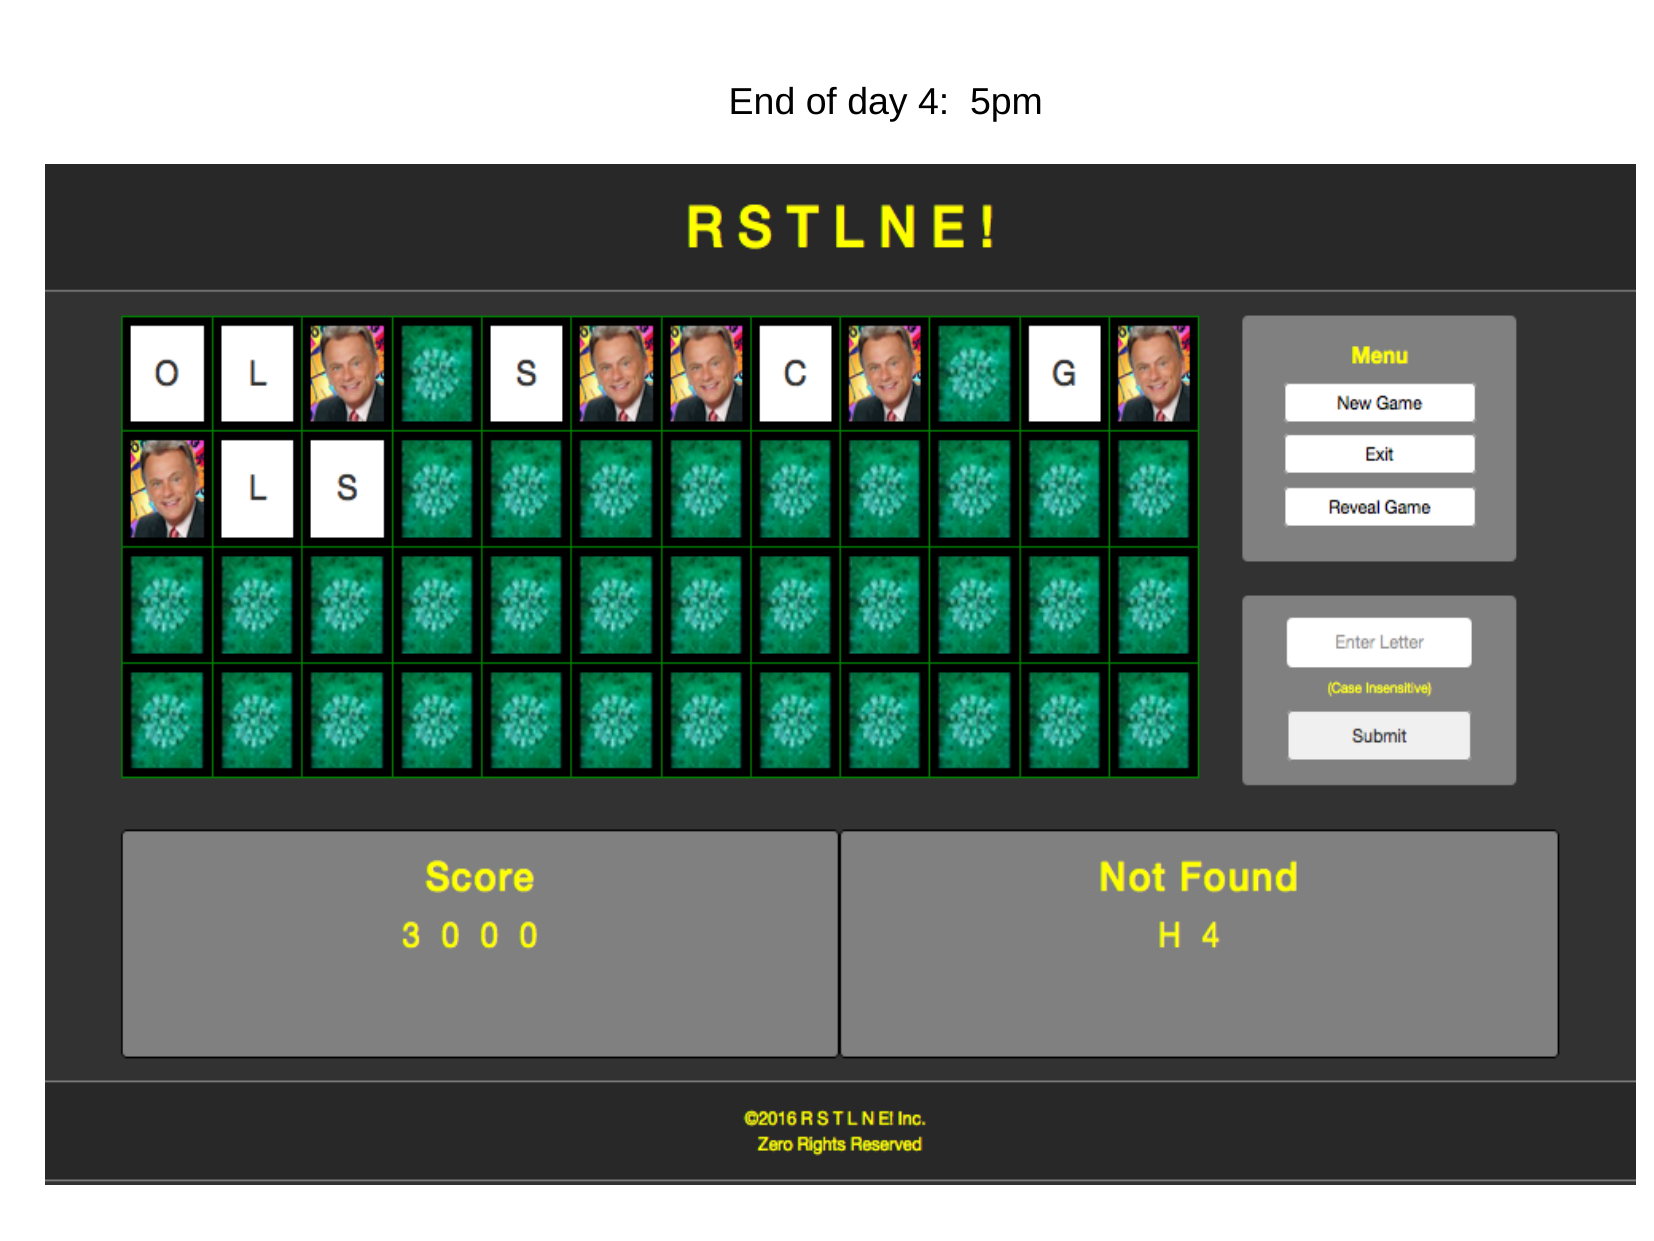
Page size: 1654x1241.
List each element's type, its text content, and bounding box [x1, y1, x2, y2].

picture [45, 164, 1636, 1186]
text_box End of day 4: 5pm [714, 72, 1061, 130]
